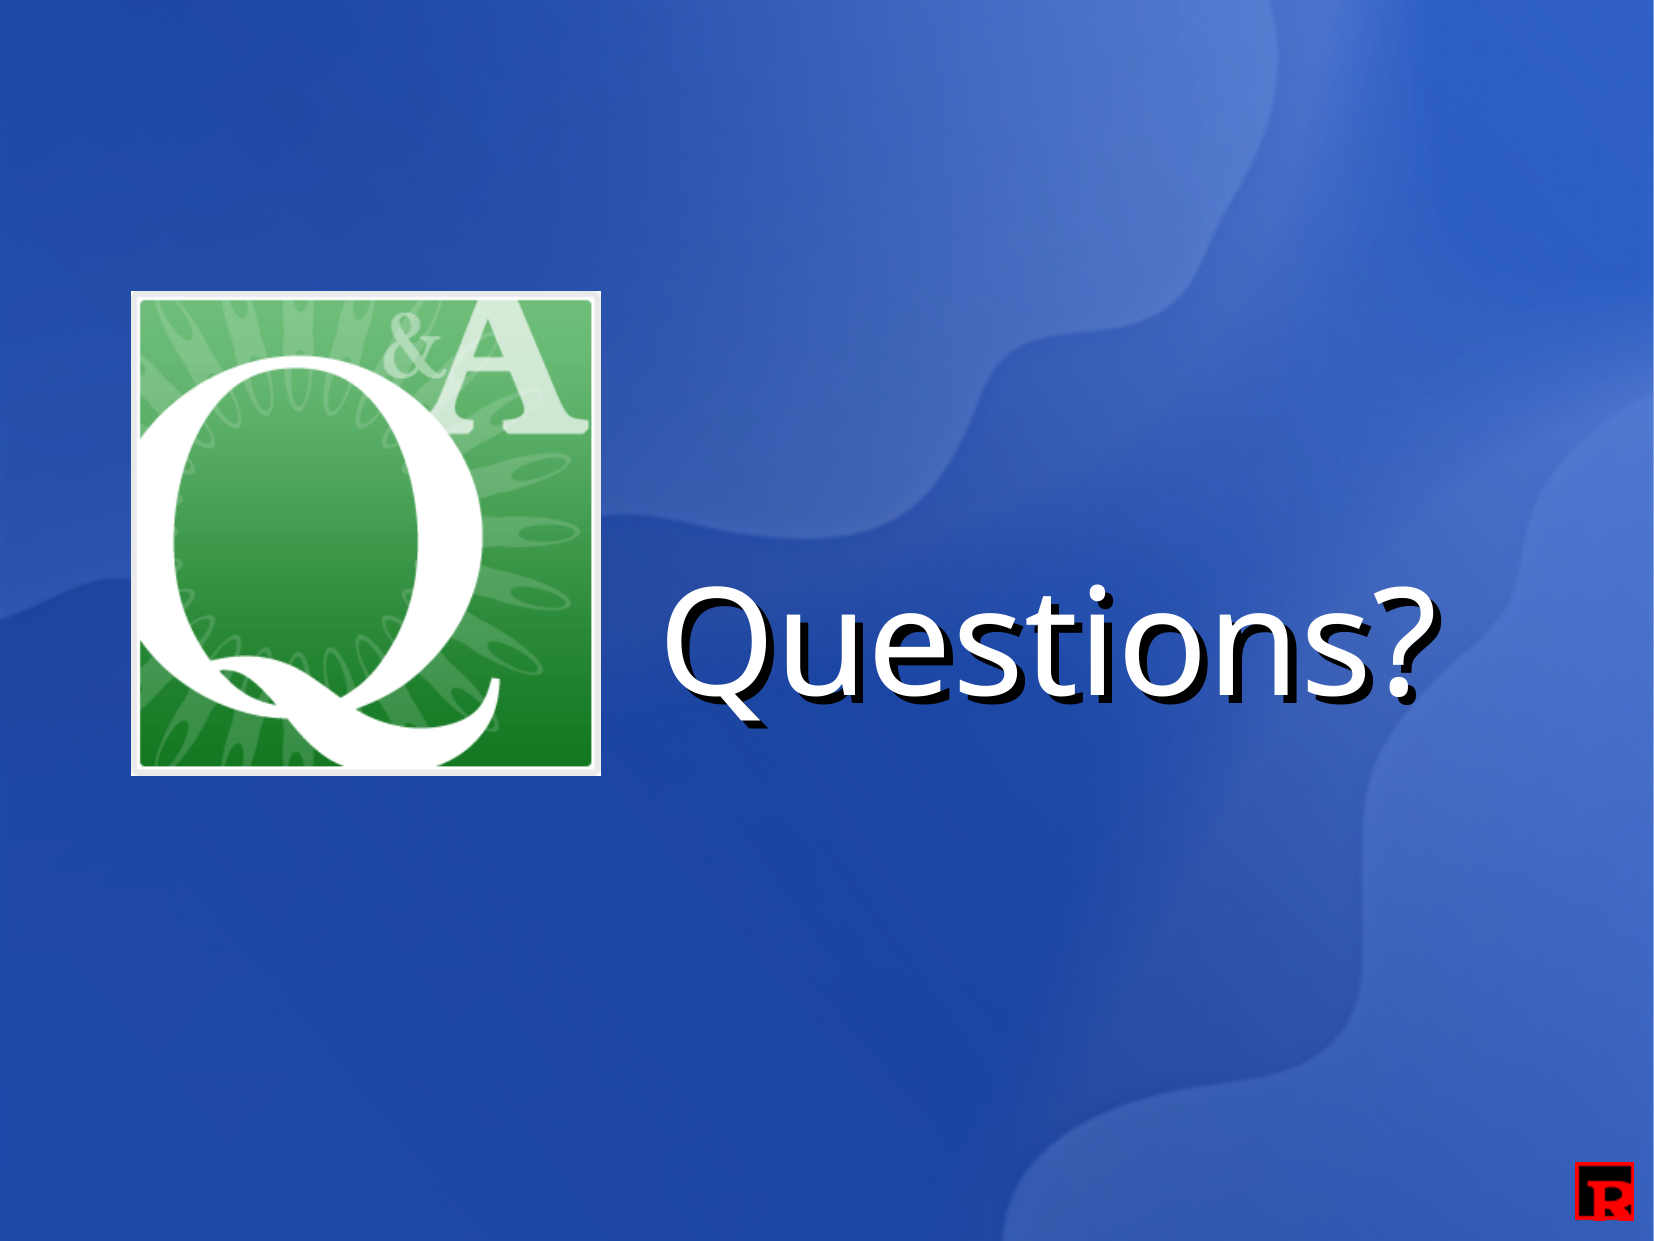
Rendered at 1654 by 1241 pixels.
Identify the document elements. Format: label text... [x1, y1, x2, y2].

picture [0, 0, 1654, 1241]
title Questions? [601, 533, 1571, 741]
